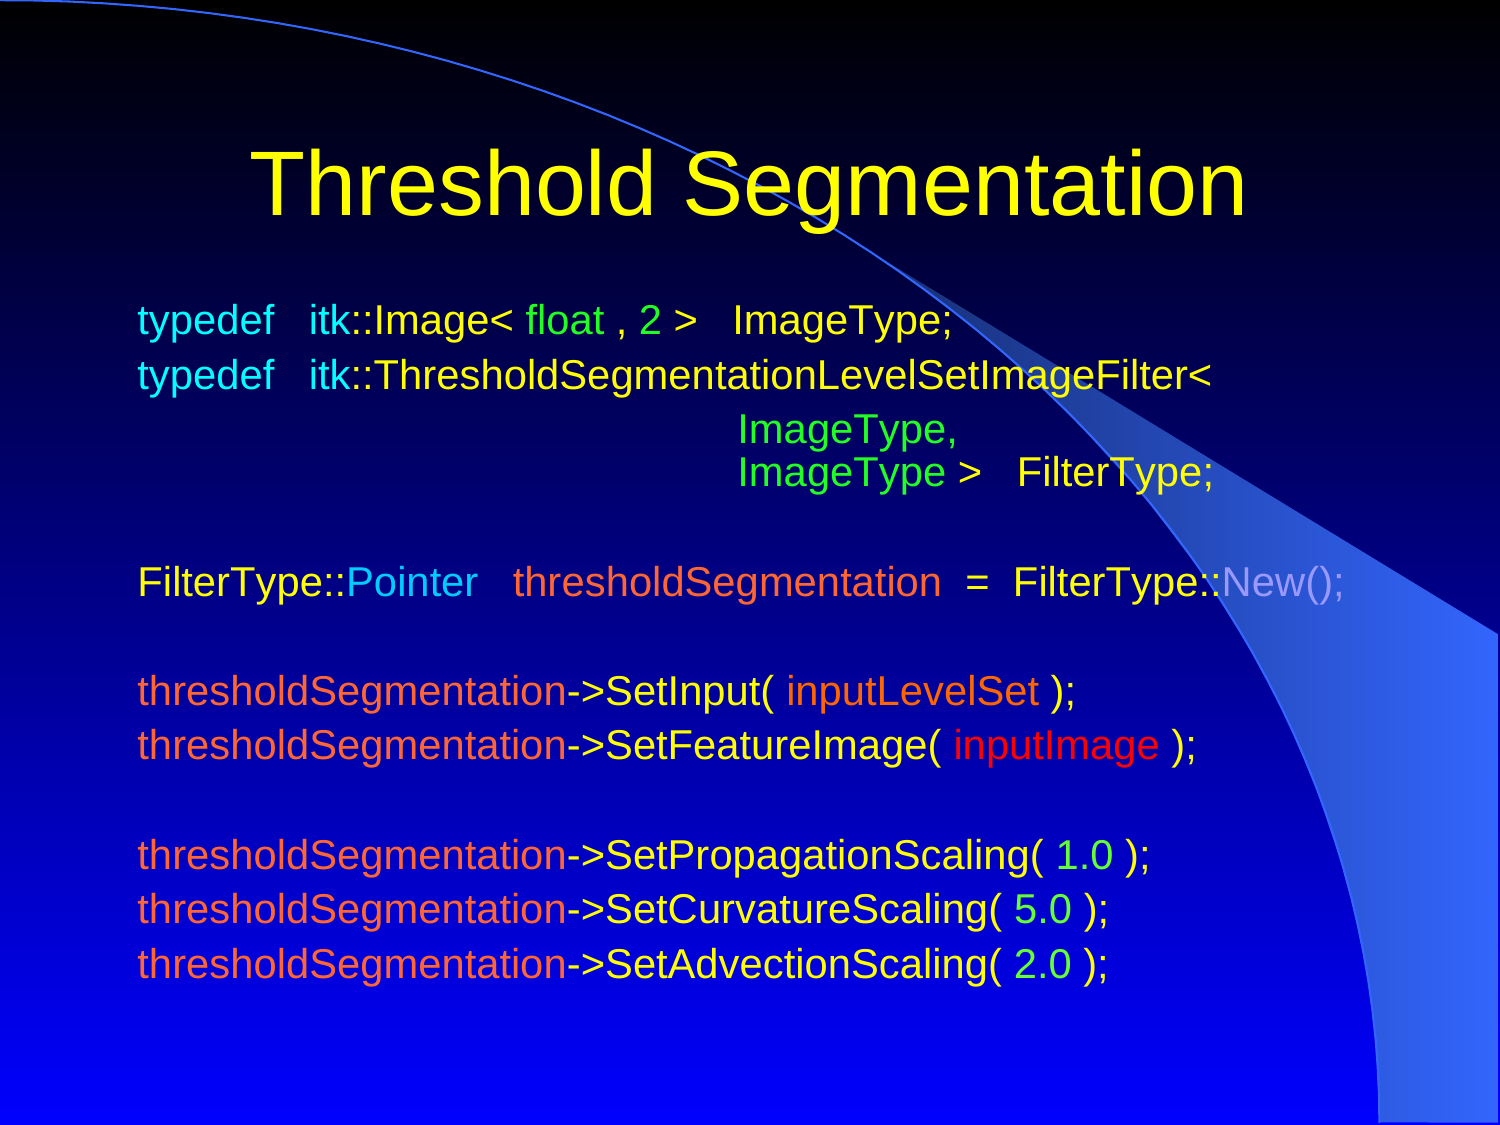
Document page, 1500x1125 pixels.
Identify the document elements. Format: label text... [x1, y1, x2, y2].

text_box typedef itk::Image< float , 2 > ImageType; typedef itk::ThresholdSegmentationLevelSetImageFilter< ImageType, ImageType > FilterType; FilterType::Pointer thresholdSegmentation = FilterType::New(); thresholdSegmentation->SetInput( inputLevelSet ); thresholdSegmentation->SetFeatureImage( inputImage ); thresholdSegmentation->SetPropagationScaling( 1.0 ); thresholdSegmentation->SetCurvatureScaling( 5.0 ); thresholdSegmentation->SetAdvectionScaling( 2.0 ); [137, 299, 1450, 988]
title Threshold Segmentation [112, 72, 1388, 300]
